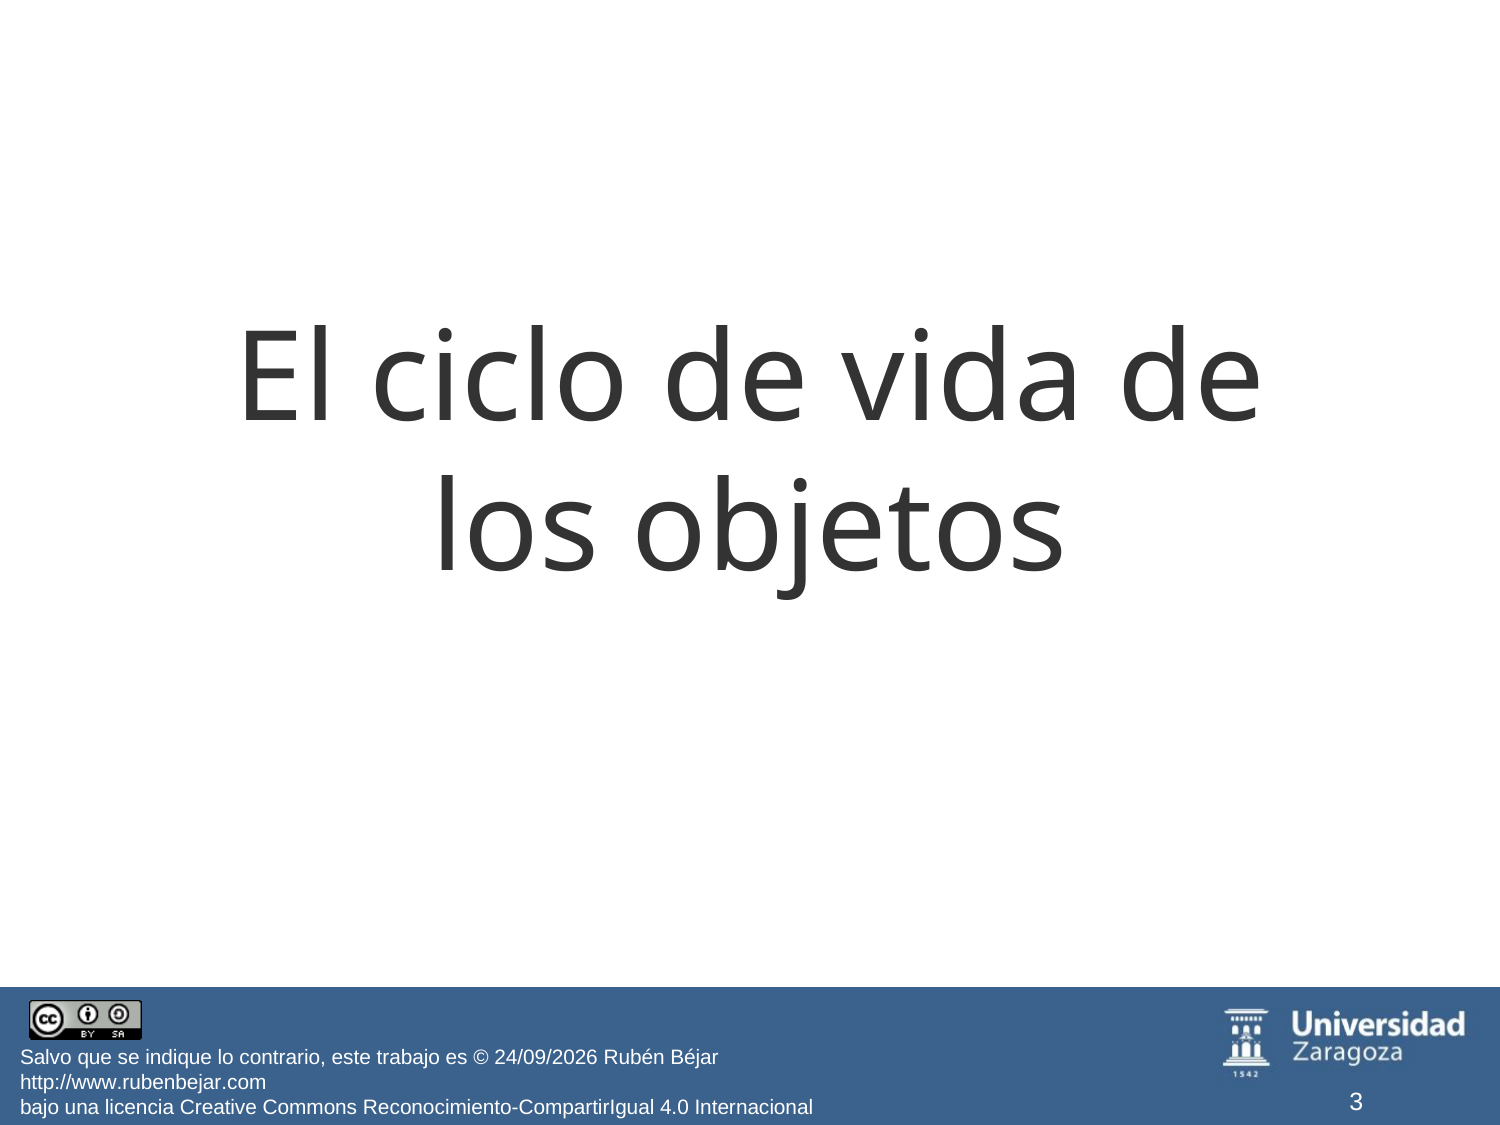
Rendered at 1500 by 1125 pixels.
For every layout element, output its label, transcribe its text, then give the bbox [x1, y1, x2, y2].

text_box El ciclo de vida de los objetos [169, 307, 1331, 585]
picture [0, 987, 1500, 1125]
